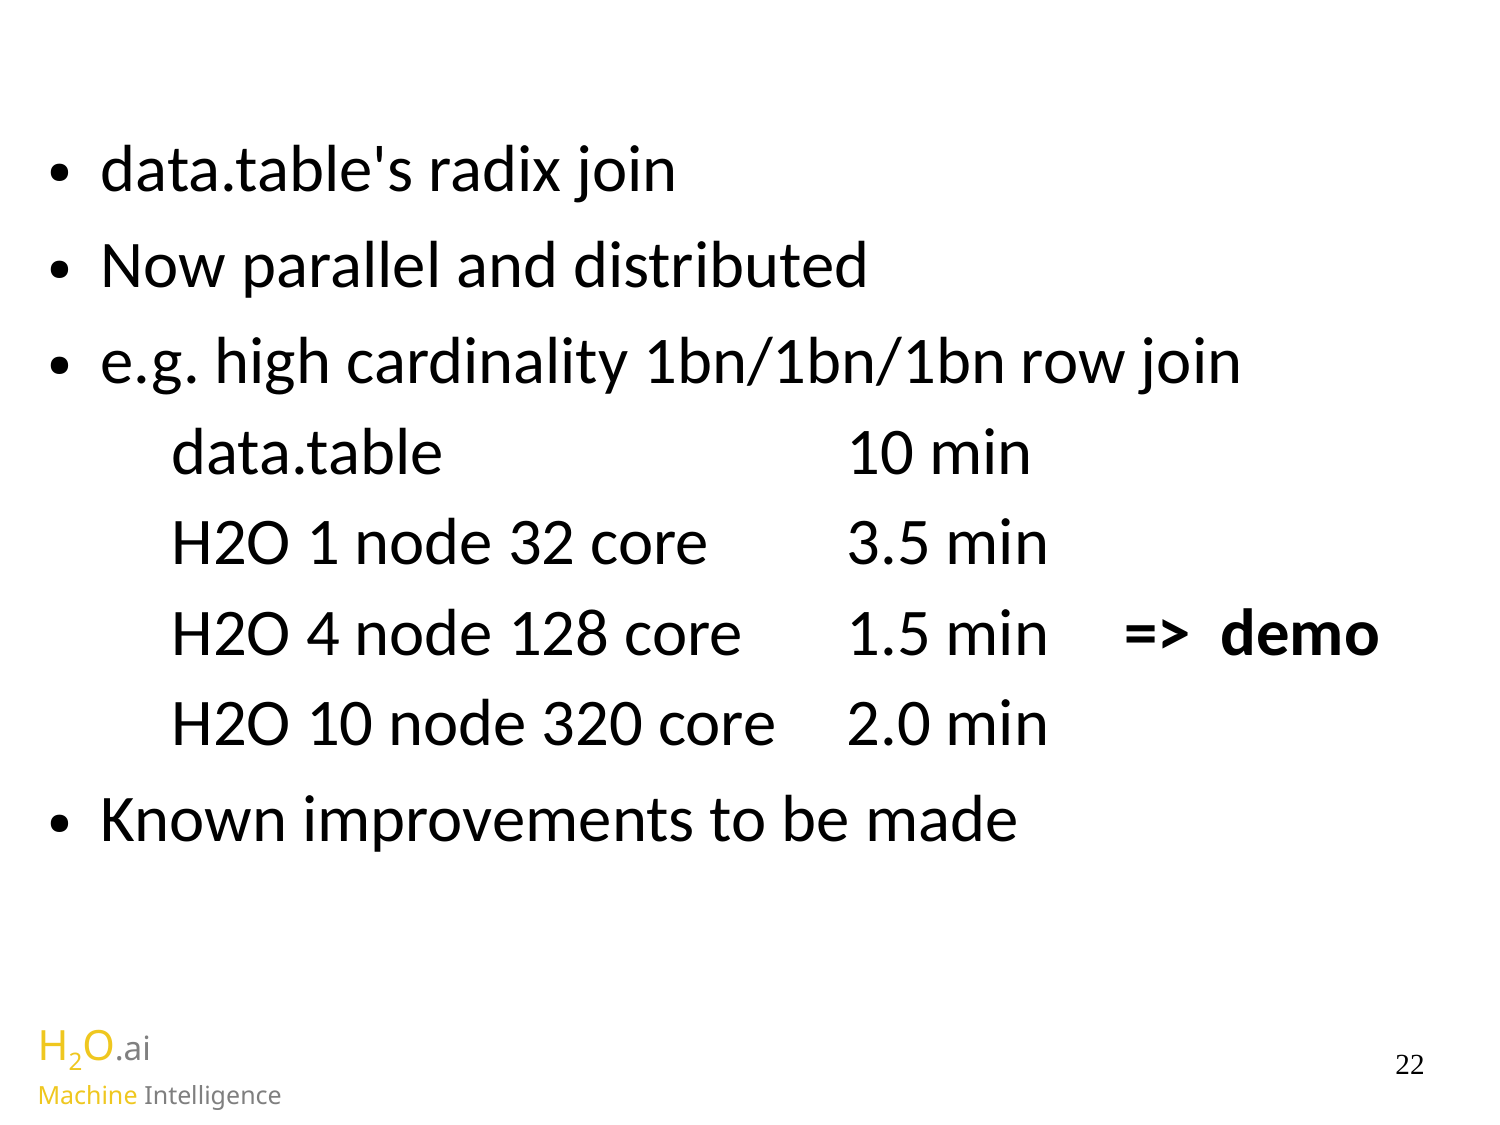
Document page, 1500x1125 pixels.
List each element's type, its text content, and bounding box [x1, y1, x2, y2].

list data.table's radix join Now parallel and distributed e.g. high cardinality 1bn/1bn/1bn row join data.table 10 min H2O 1 node 32 core 3.5 min H2O 4 node 128 core 1.5 min => demo H2O 10 node 320 core 2.0 min Known improvements to be made [30, 45, 1471, 1028]
